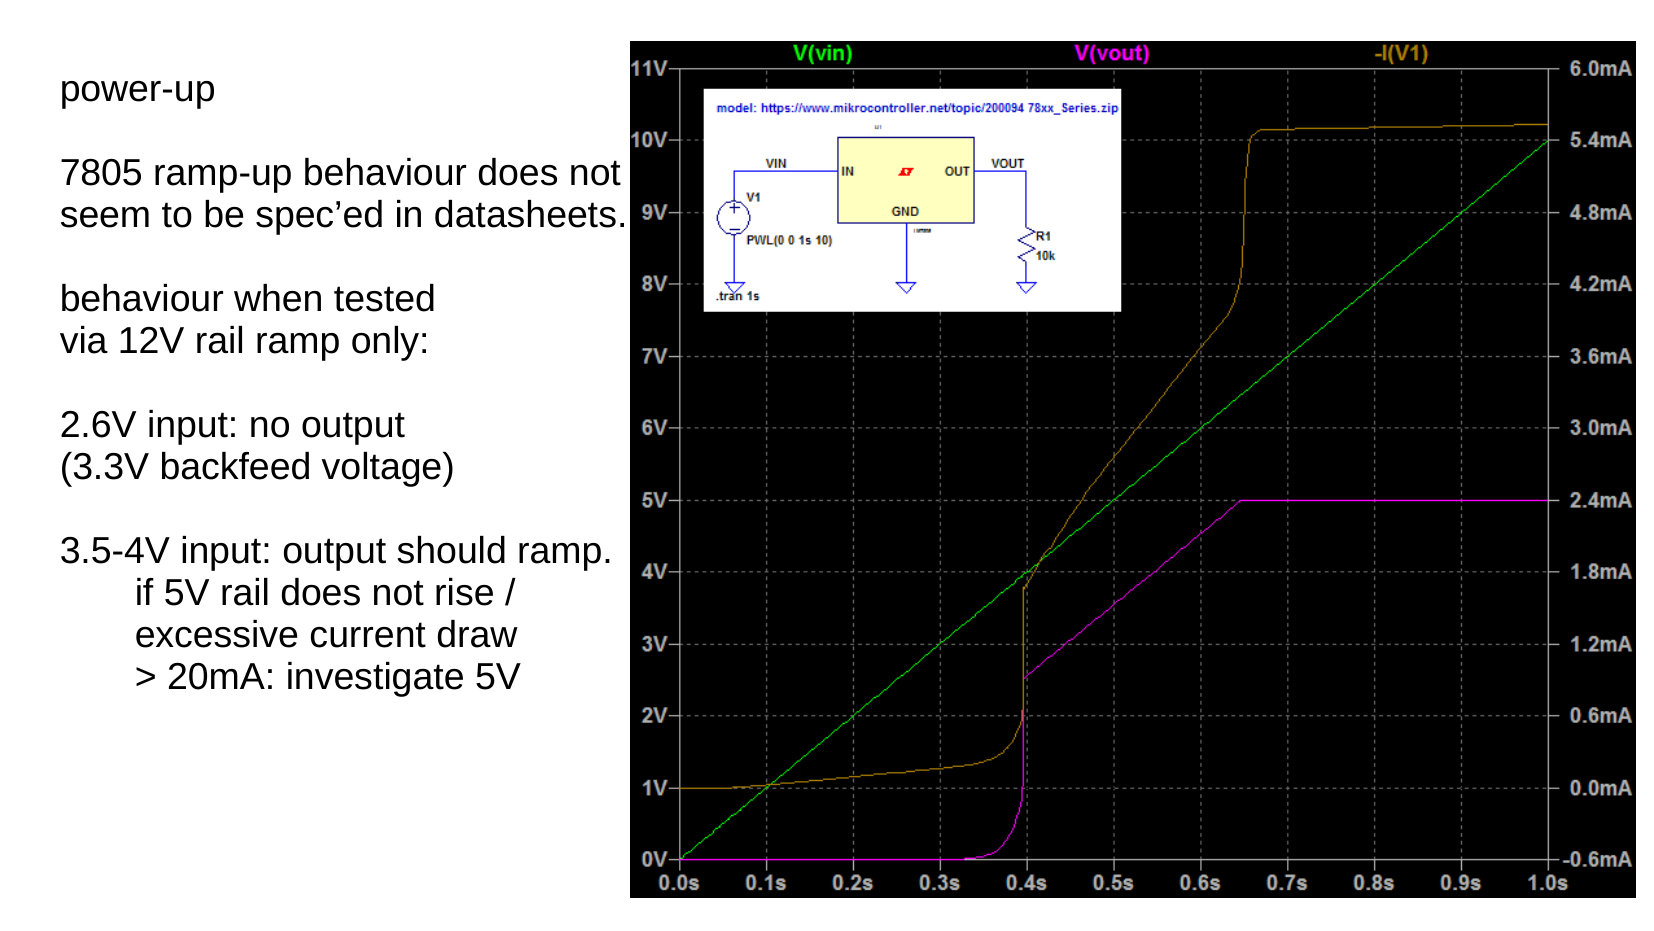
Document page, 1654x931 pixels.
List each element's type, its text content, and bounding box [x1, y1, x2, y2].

picture [630, 41, 1636, 899]
text_box power-up 7805 ramp-up behaviour does not seem to be spec’ed in datasheets. behaviour when tested via 12V rail ramp only: 2.6V input: no output (3.3V backfeed voltage) 3.5-4V input: output should ramp. if 5V rail does not rise / excessive current draw > 20mA: investigate 5V [45, 60, 630, 705]
